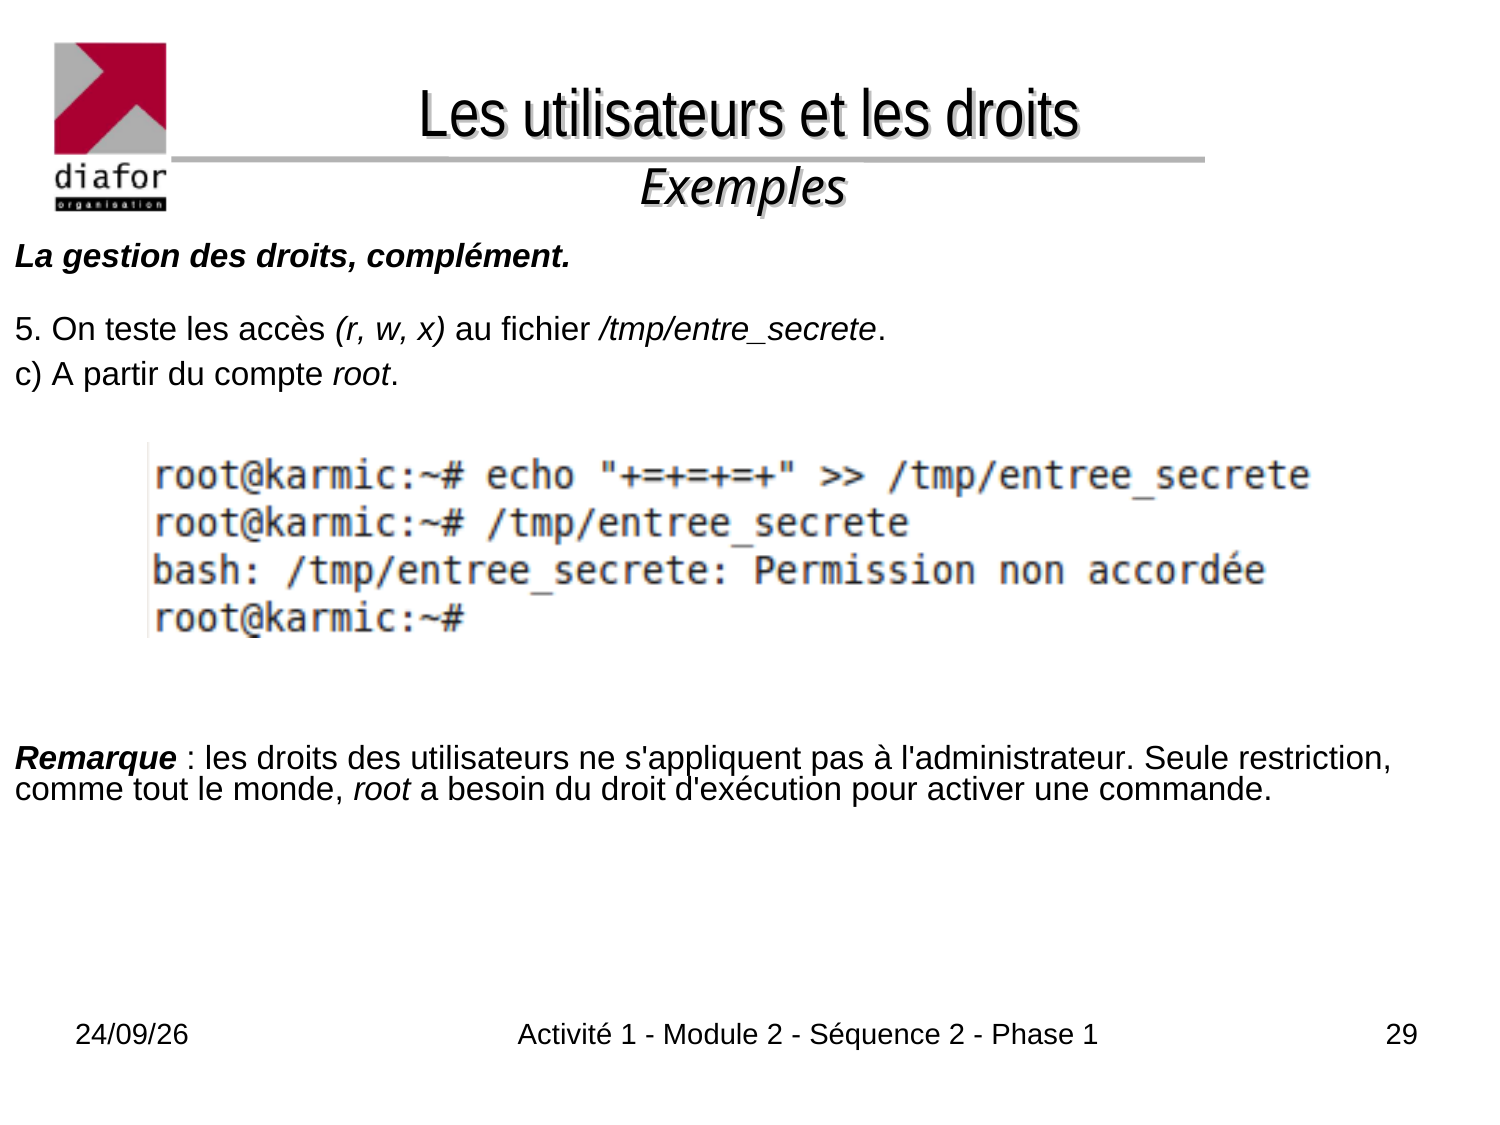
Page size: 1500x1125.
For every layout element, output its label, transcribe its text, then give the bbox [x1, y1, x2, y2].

picture [53, 42, 168, 213]
picture [147, 442, 1381, 638]
text_box c) A partir du compte root. [0, 354, 415, 400]
text_box La gestion des droits, complément. [0, 236, 587, 282]
text_box Remarque : les droits des utilisateurs ne s'appliquent pas à l'administrateur. Seule restriction, comme tout le monde, root a besoin du droit d'exécution pour activer une commande. [0, 738, 1419, 814]
text_box 5. On teste les accès (r, w, x) au fichier /tmp/entre_secrete. [0, 309, 902, 355]
title Les utilisateurs et les droits Exemples [75, 45, 1426, 250]
